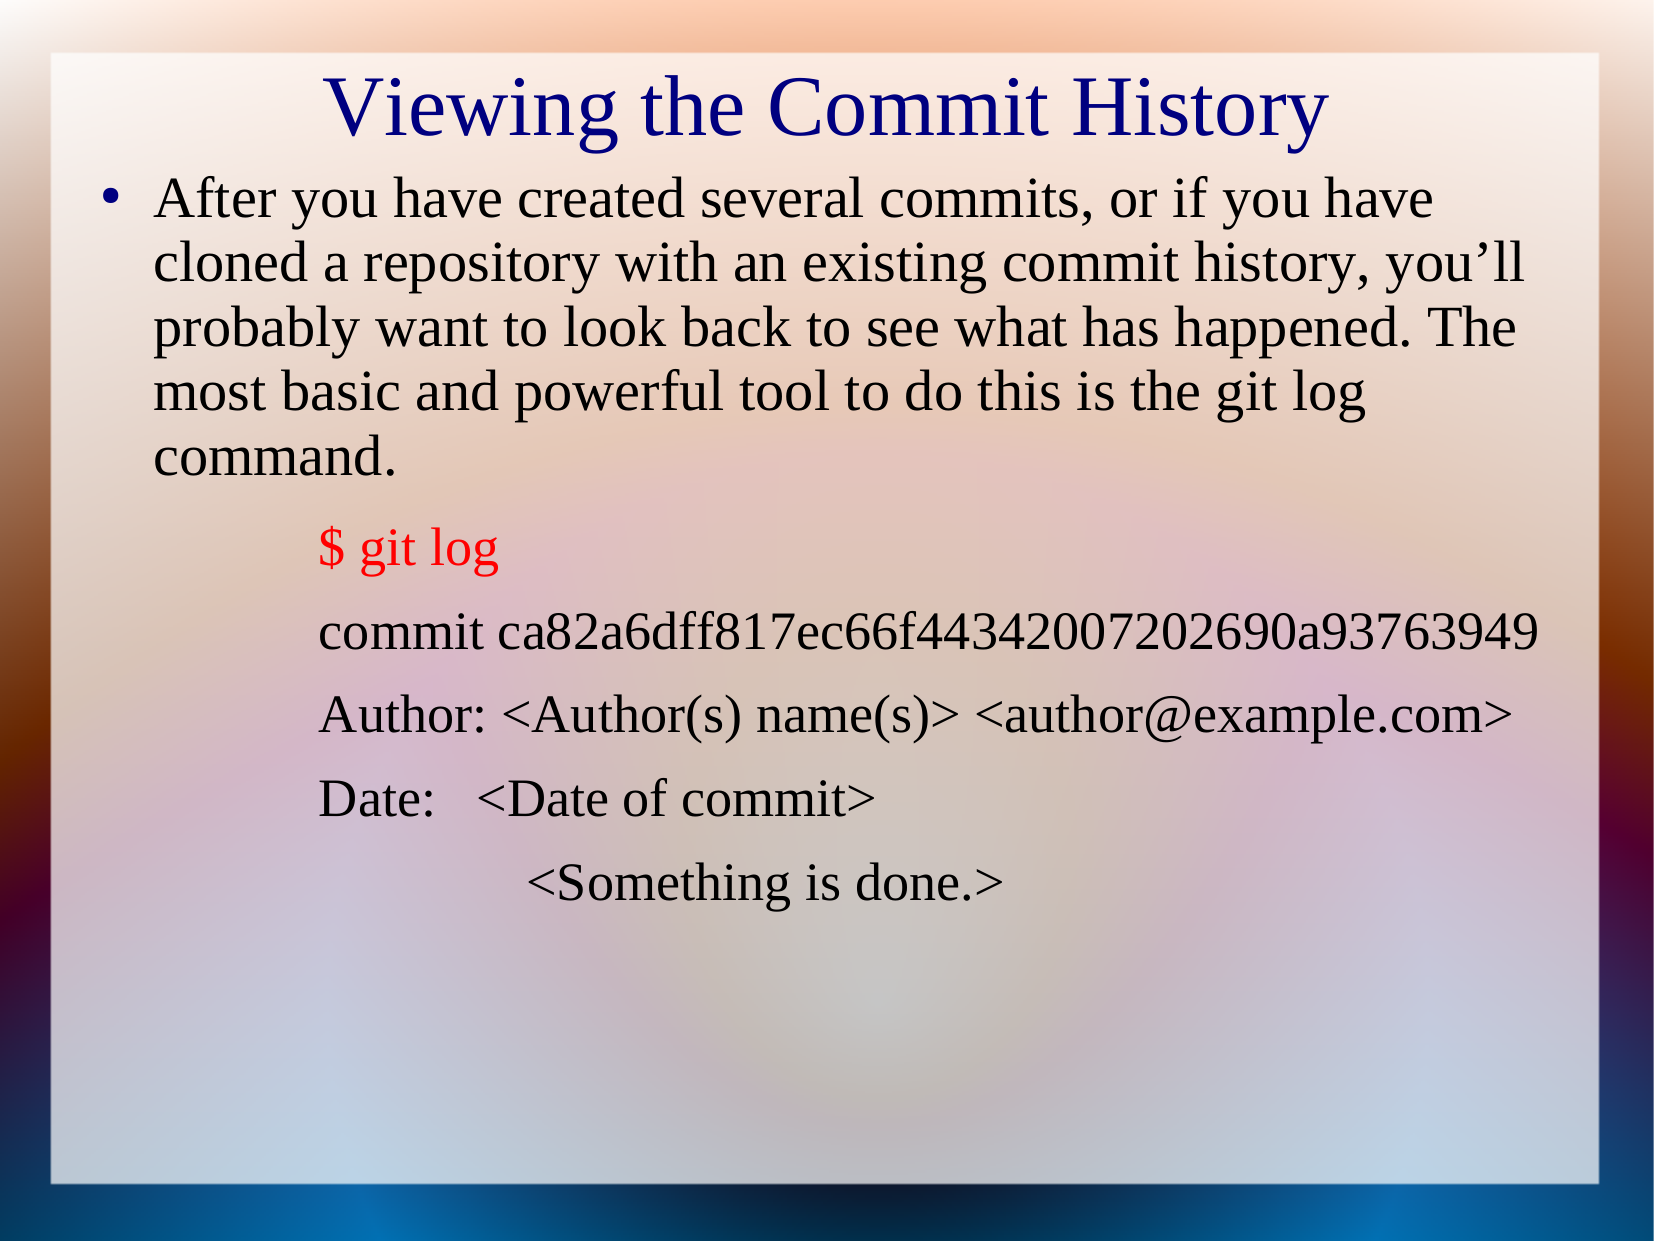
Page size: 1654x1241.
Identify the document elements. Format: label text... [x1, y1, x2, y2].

title Viewing the Commit History [82, 2, 1571, 165]
picture [0, 0, 1654, 1241]
list After you have created several commits, or if you have cloned a repository with an existing commit history, you’ll probably want to look back to see what has happened. The most basic and powerful tool to do this is the git log command. $ git log commit ca82a6dff817ec66f44342007202690a93763949 Author: <Author(s) name(s)> <author@example.com> Date: <Date of commit> <Something is done.> [82, 165, 1571, 1126]
